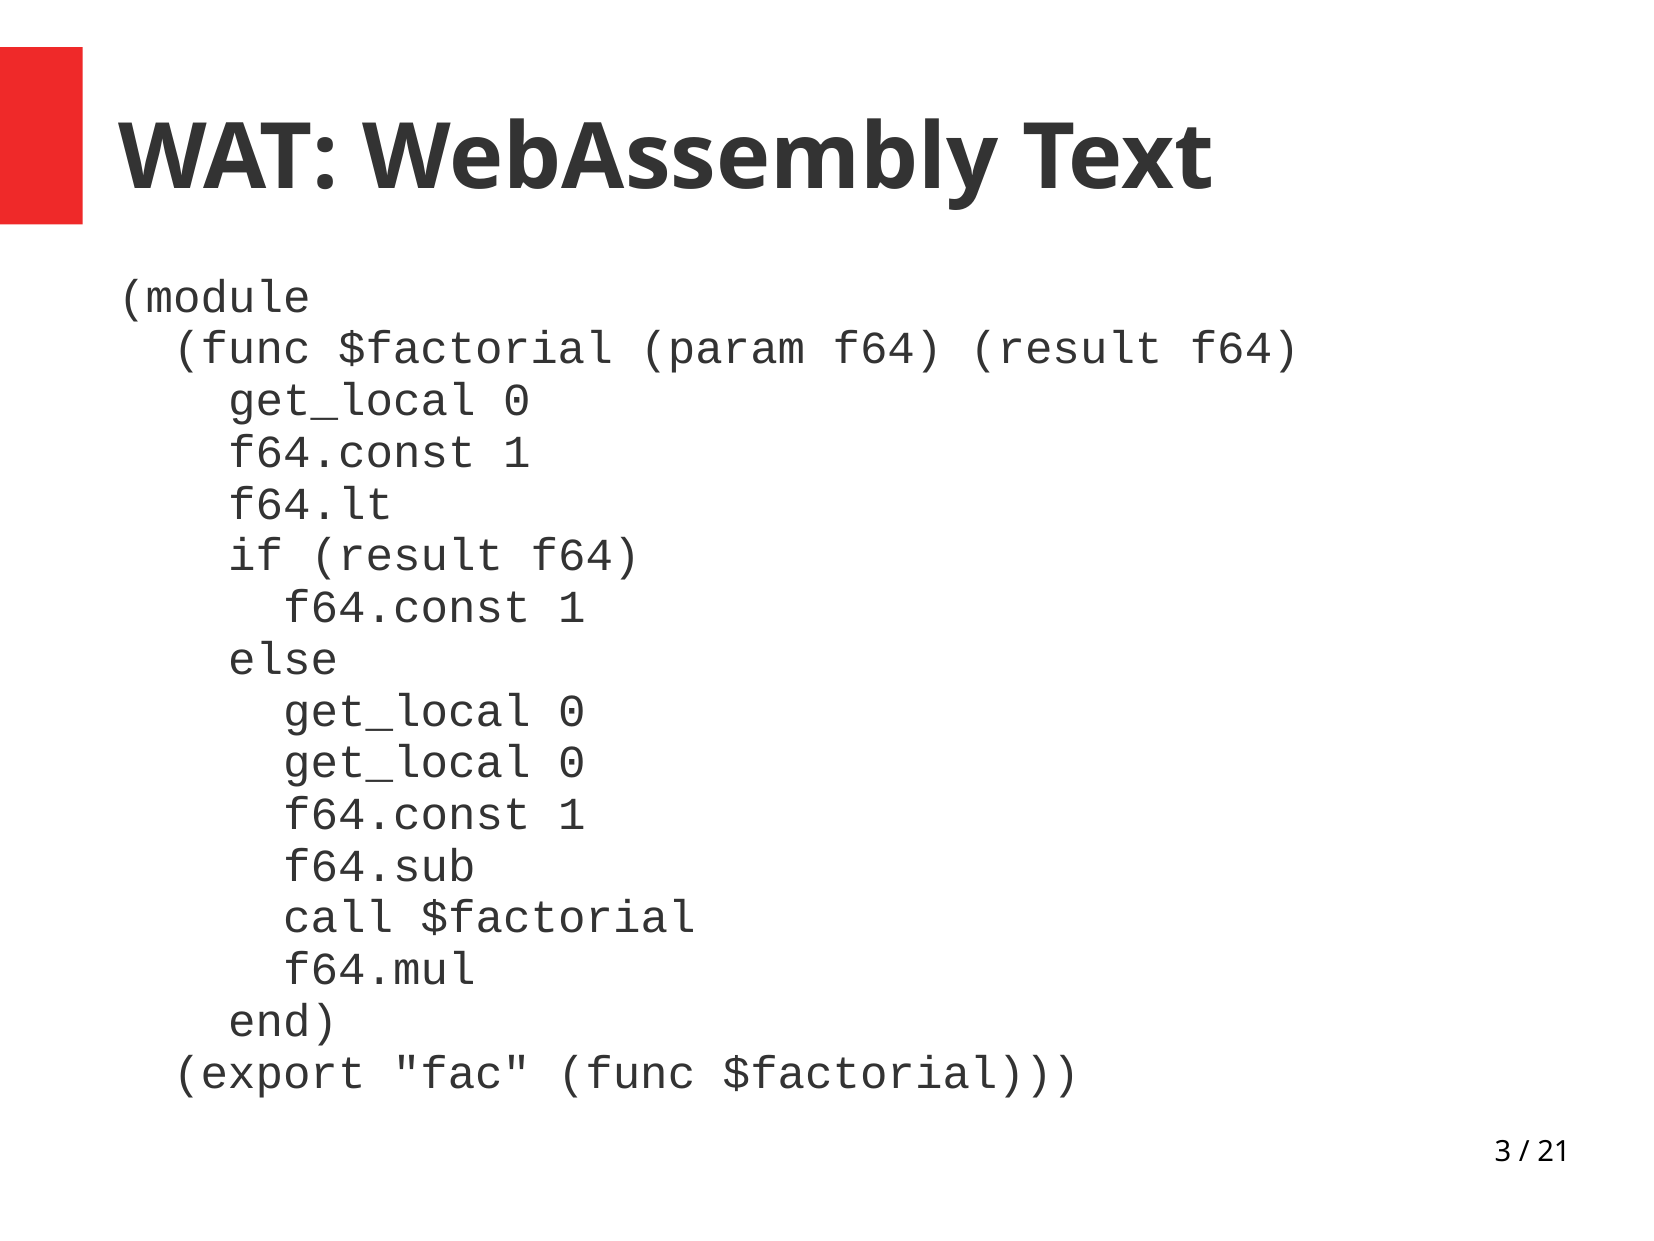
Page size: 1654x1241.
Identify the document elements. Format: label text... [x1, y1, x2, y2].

list (module (func $factorial (param f64) (result f64) get_local 0 f64.const 1 f64.lt if (result f64) f64.const 1 else get_local 0 get_local 0 f64.const 1 f64.sub call $factorial f64.mul end) (export "fac" (func $factorial))) [118, 354, 1536, 1074]
title WAT: WebAssembly Text [118, 49, 1571, 257]
